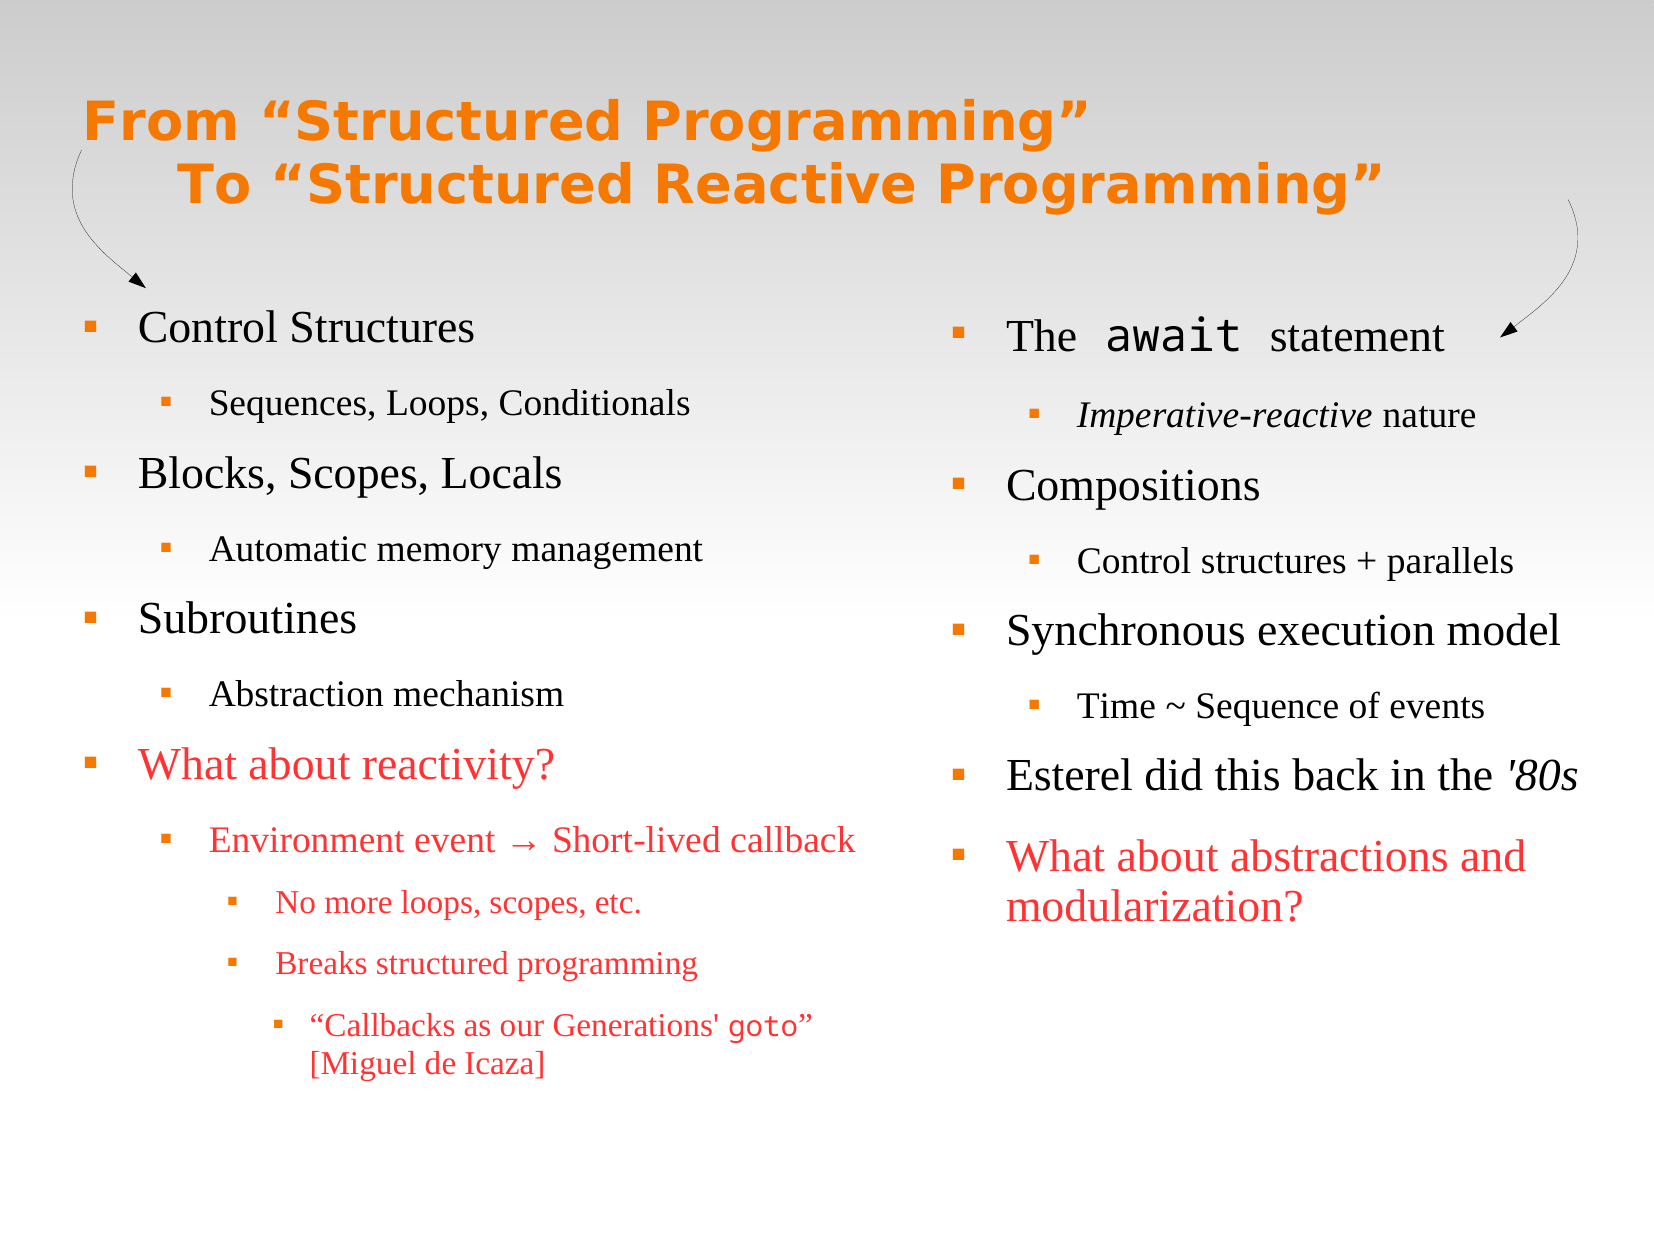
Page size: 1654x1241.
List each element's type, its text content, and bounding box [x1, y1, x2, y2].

title From “Structured Programming” To “Structured Reactive Programming” [82, 49, 1571, 257]
list The await statement Imperative-reactive nature Compositions Control structures + parallels Synchronous execution model Time ~ Sequence of events Esterel did this back in the '80s What about abstractions and modularization? [863, 302, 1654, 1121]
list Control Structures Sequences, Loops, Conditionals Blocks, Scopes, Locals Automatic memory management Subroutines Abstraction mechanism What about reactivity? Environment event → Short-lived callback No more loops, scopes, etc. Breaks structured programming “Callbacks as our Generations' goto” [Miguel de Icaza] [0, 302, 863, 1128]
